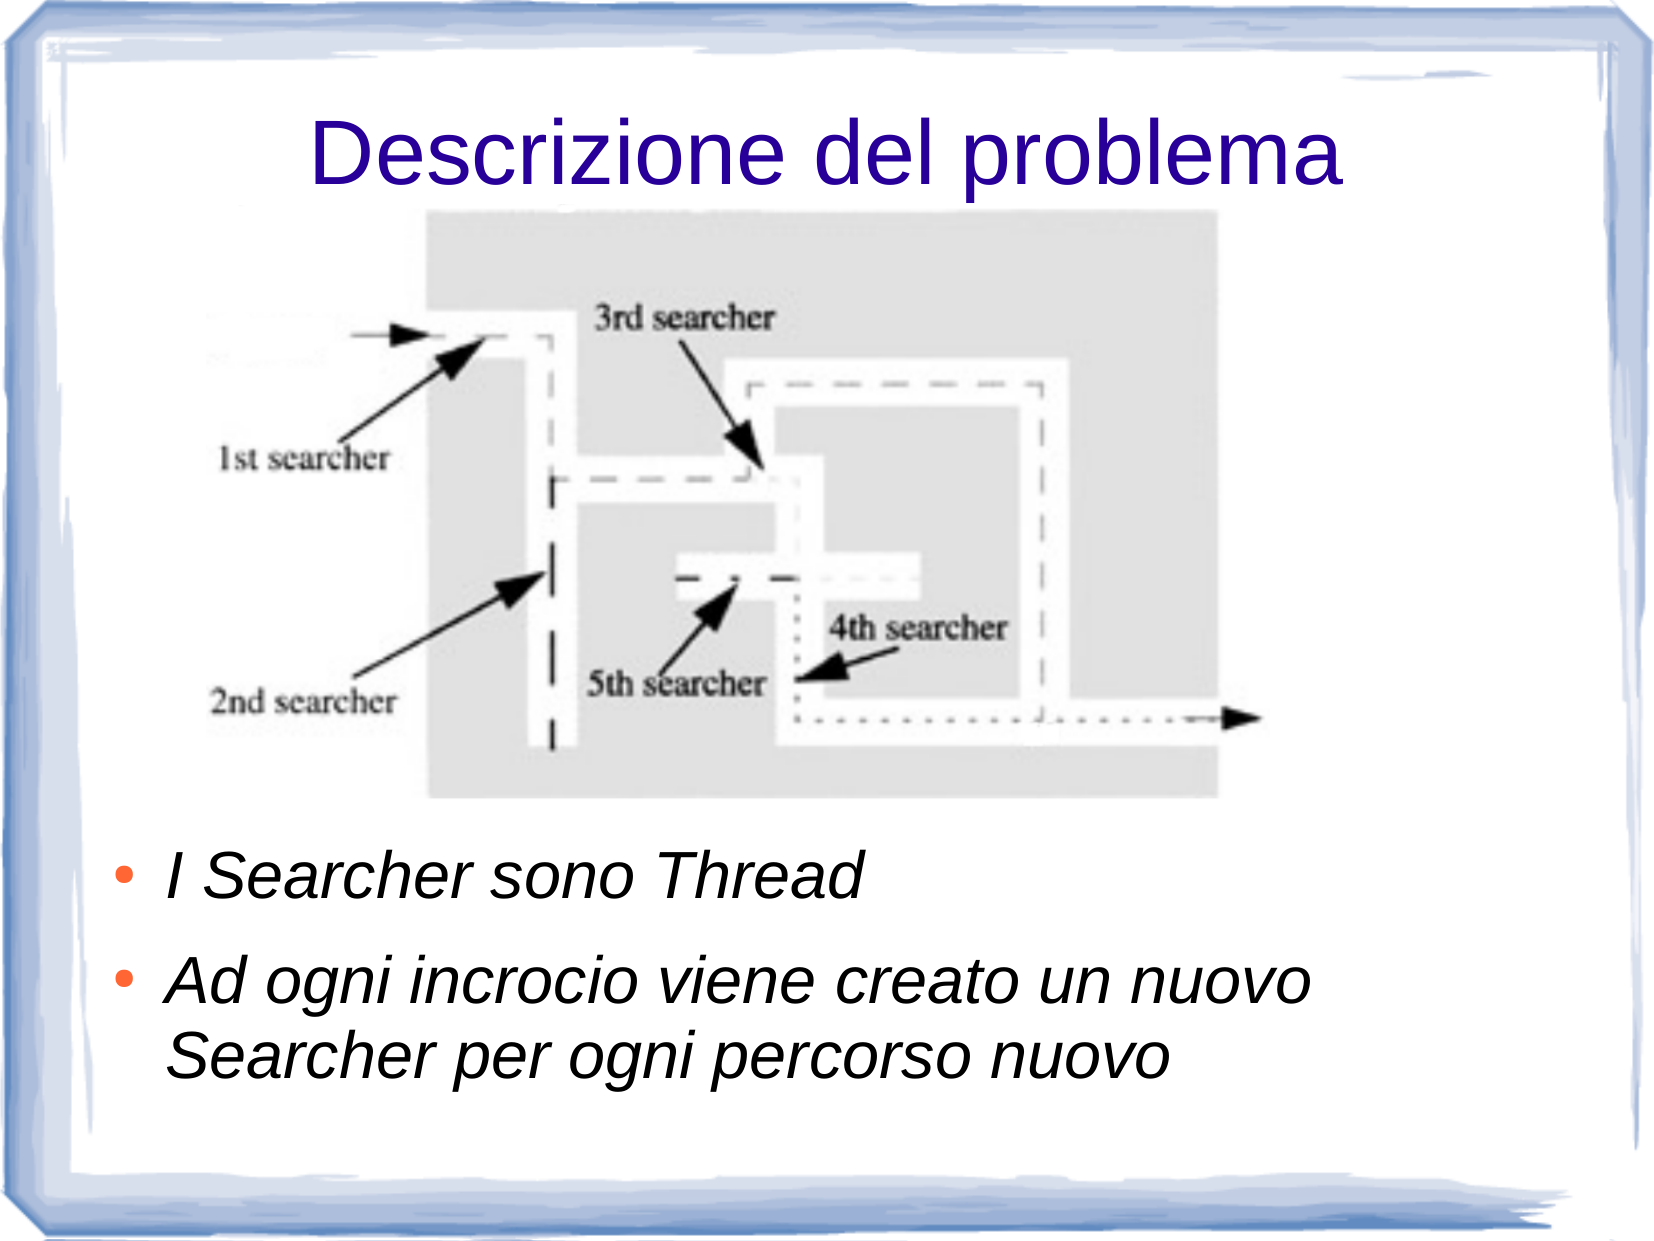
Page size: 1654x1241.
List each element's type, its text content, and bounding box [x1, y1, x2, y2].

list I Searcher sono Thread Ad ogni incrocio viene creato un nuovo Searcher per ogni percorso nuovo [94, 838, 1548, 1211]
picture [0, 0, 1654, 1241]
title Descrizione del problema [82, 49, 1571, 257]
